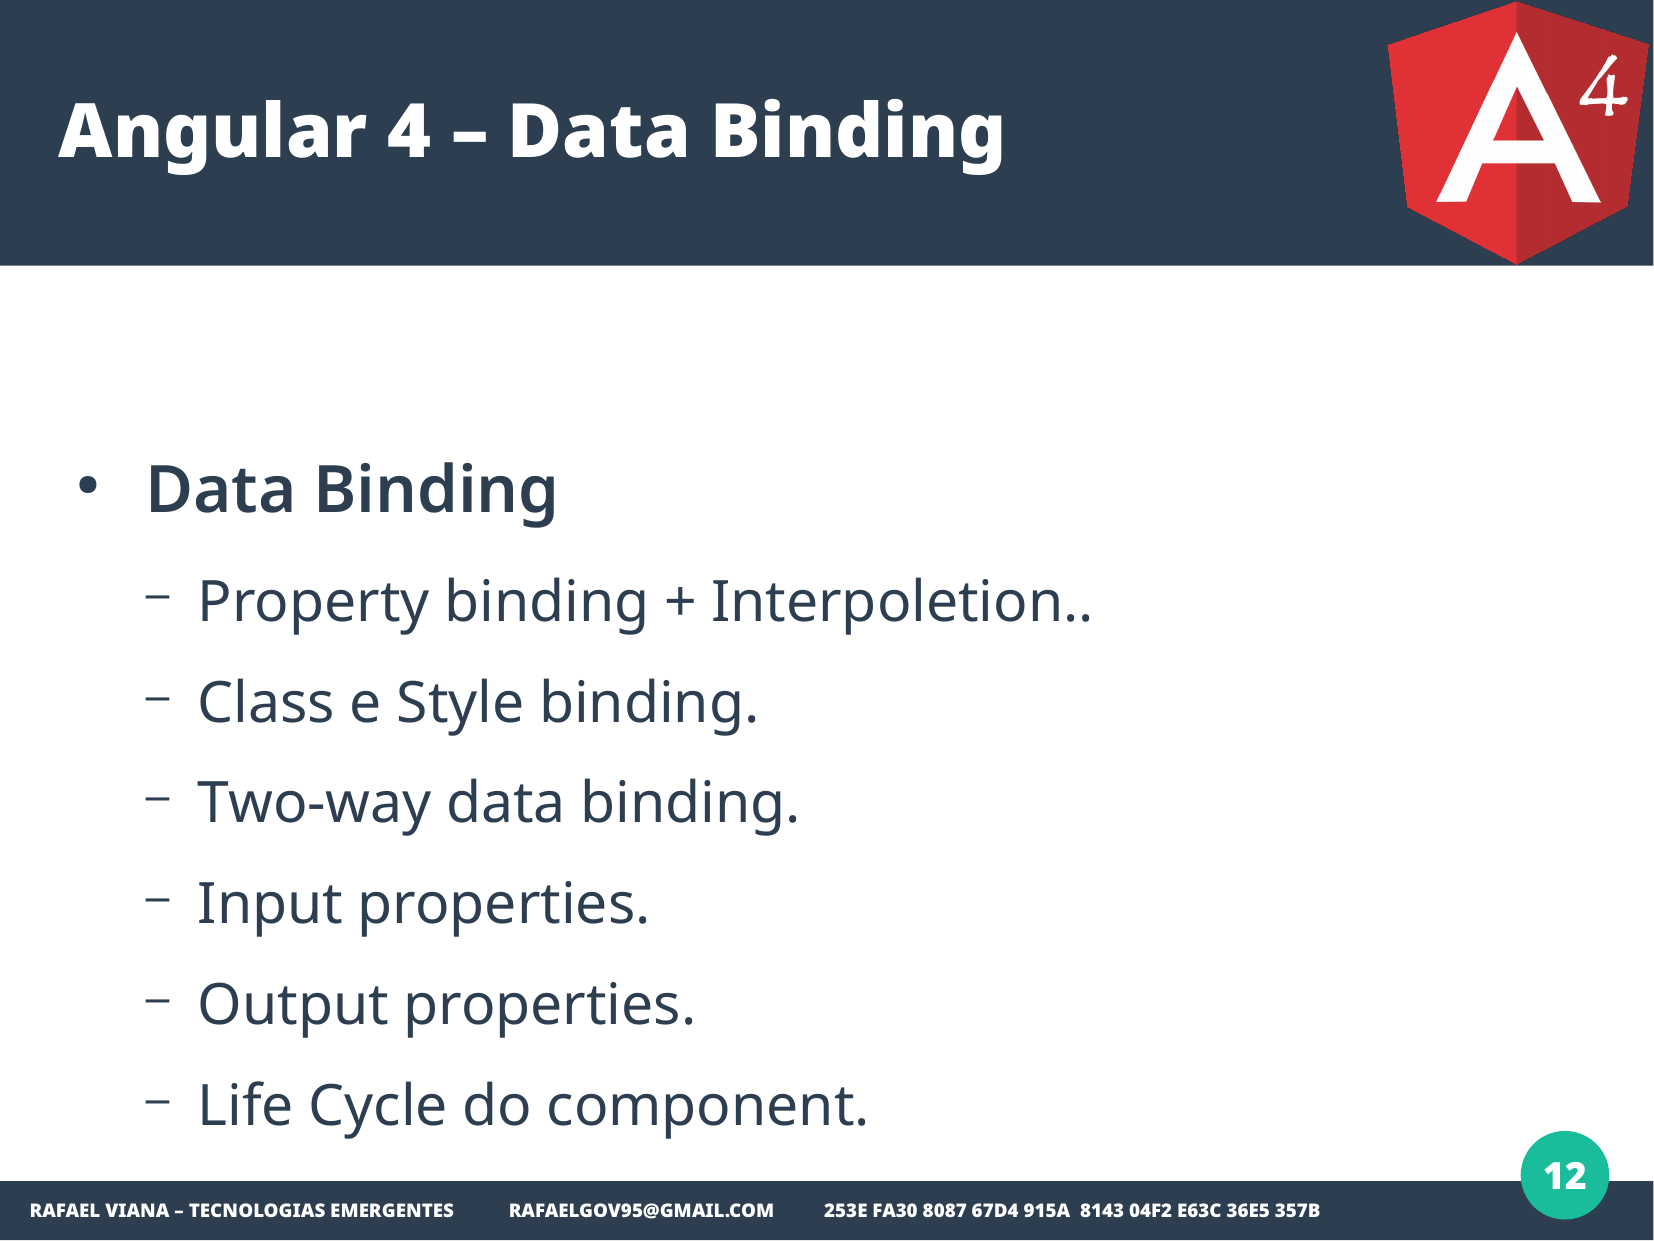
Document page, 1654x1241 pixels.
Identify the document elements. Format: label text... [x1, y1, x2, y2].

picture [1387, 0, 1654, 266]
title Angular 4 – Data Binding [59, 49, 1387, 207]
list Data Binding Property binding + Interpoletion.. Class e Style binding. Two-way data binding. Input properties. Output properties. Life Cycle do component. [59, 324, 1595, 1152]
text_box RAFAEL VIANA – TECNOLOGIAS EMERGENTES RAFAELGOV95@GMAIL.COM 253E FA30 8087 67D4 915A 8143 04F2 E63C 36E5 357B [29, 1181, 1654, 1241]
